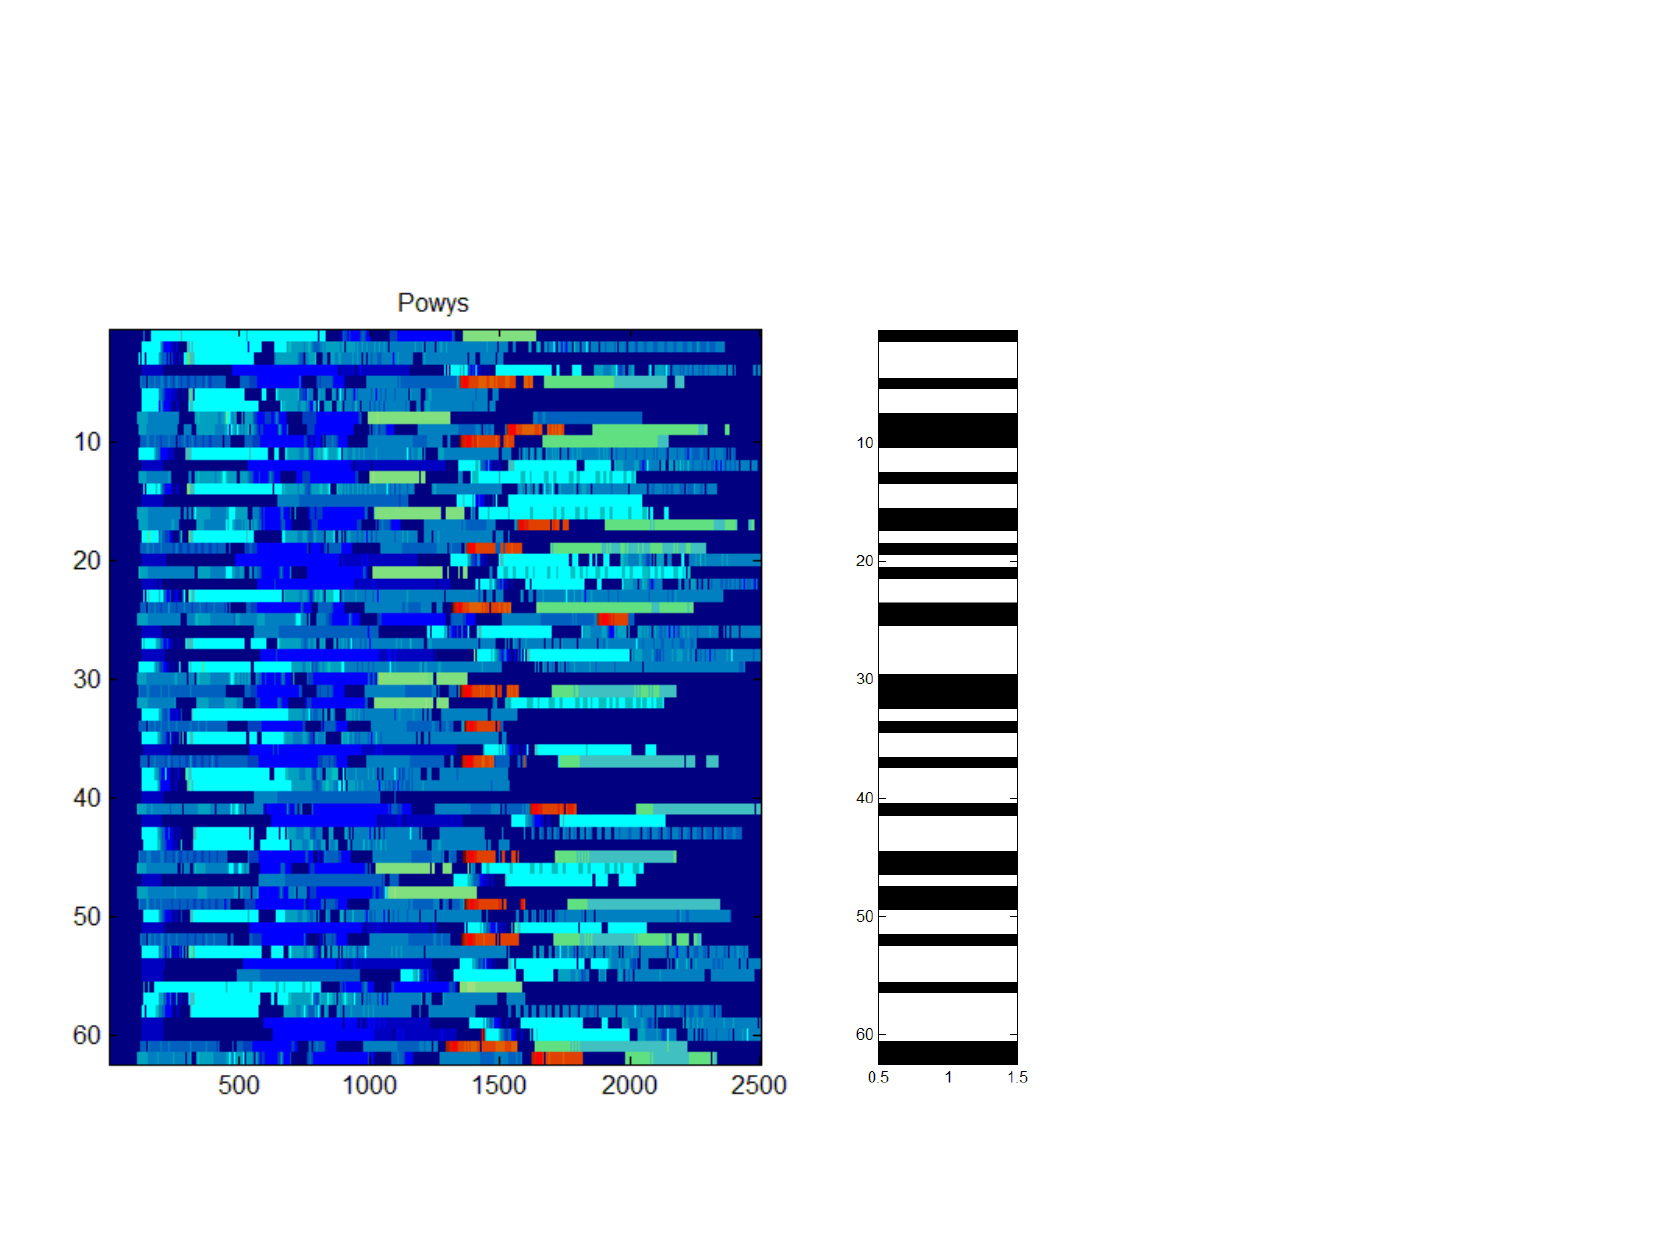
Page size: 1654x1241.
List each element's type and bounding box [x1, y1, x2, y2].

picture [0, 262, 1190, 1163]
